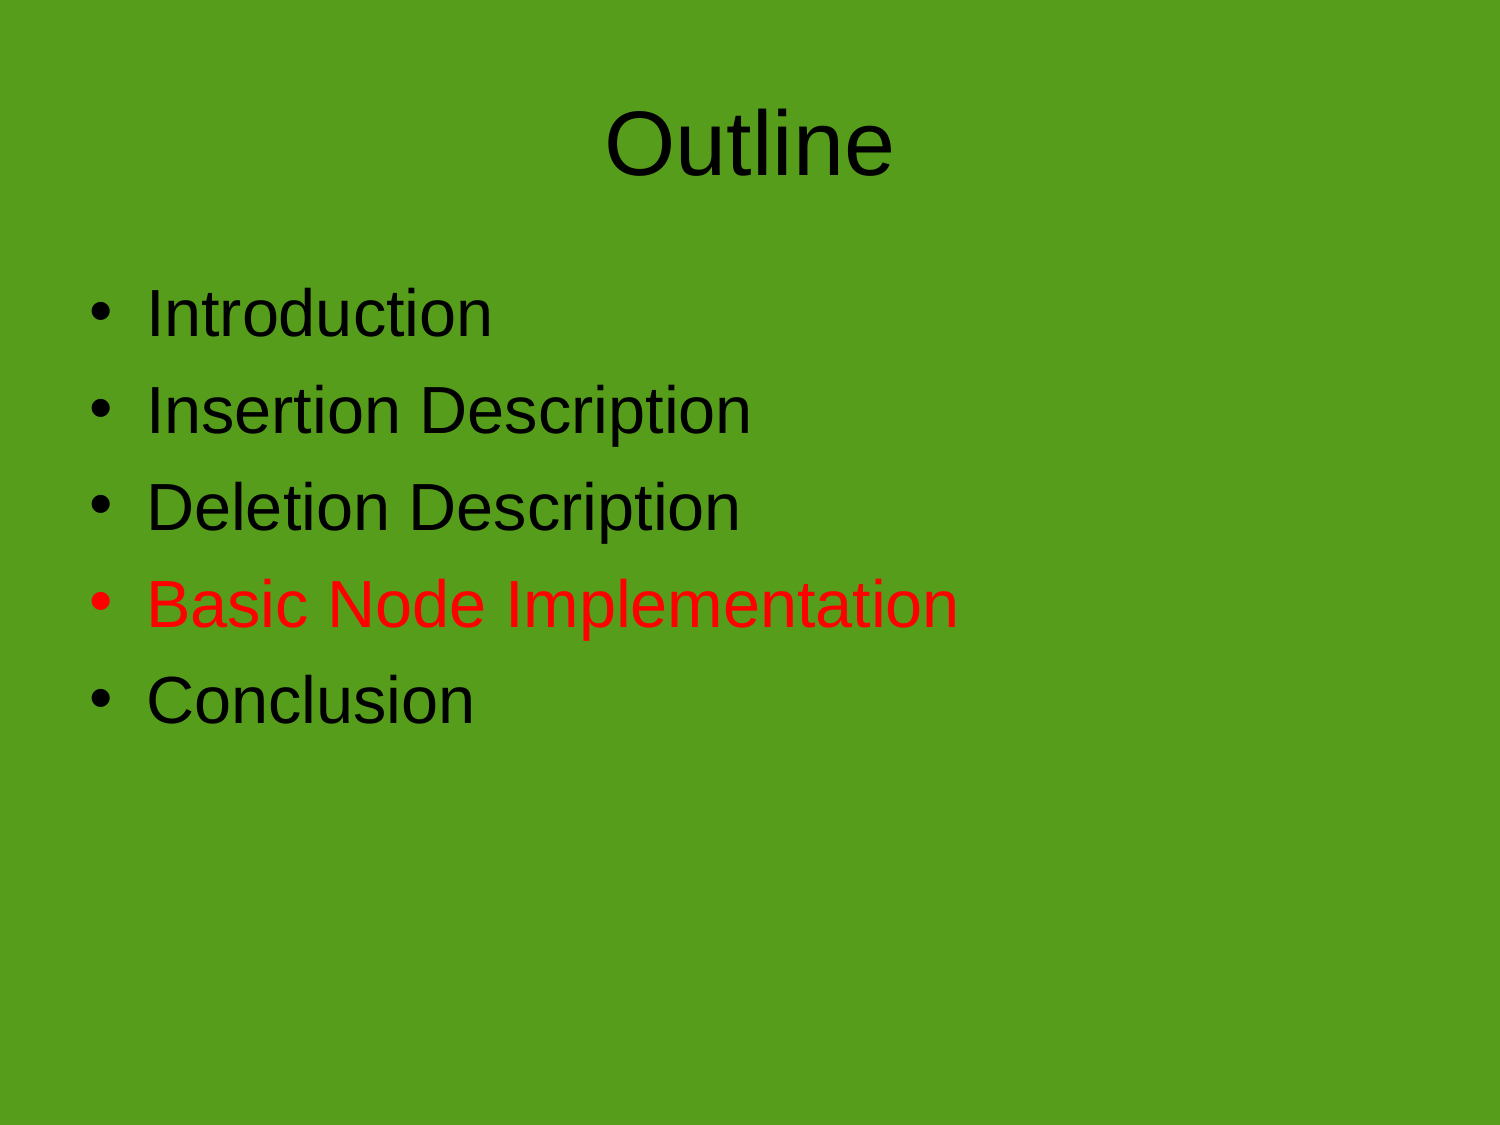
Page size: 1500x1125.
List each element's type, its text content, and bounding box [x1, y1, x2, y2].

list Introduction Insertion Description Deletion Description Basic Node Implementation Conclusion [75, 262, 1426, 1005]
title Outline [75, 45, 1426, 233]
